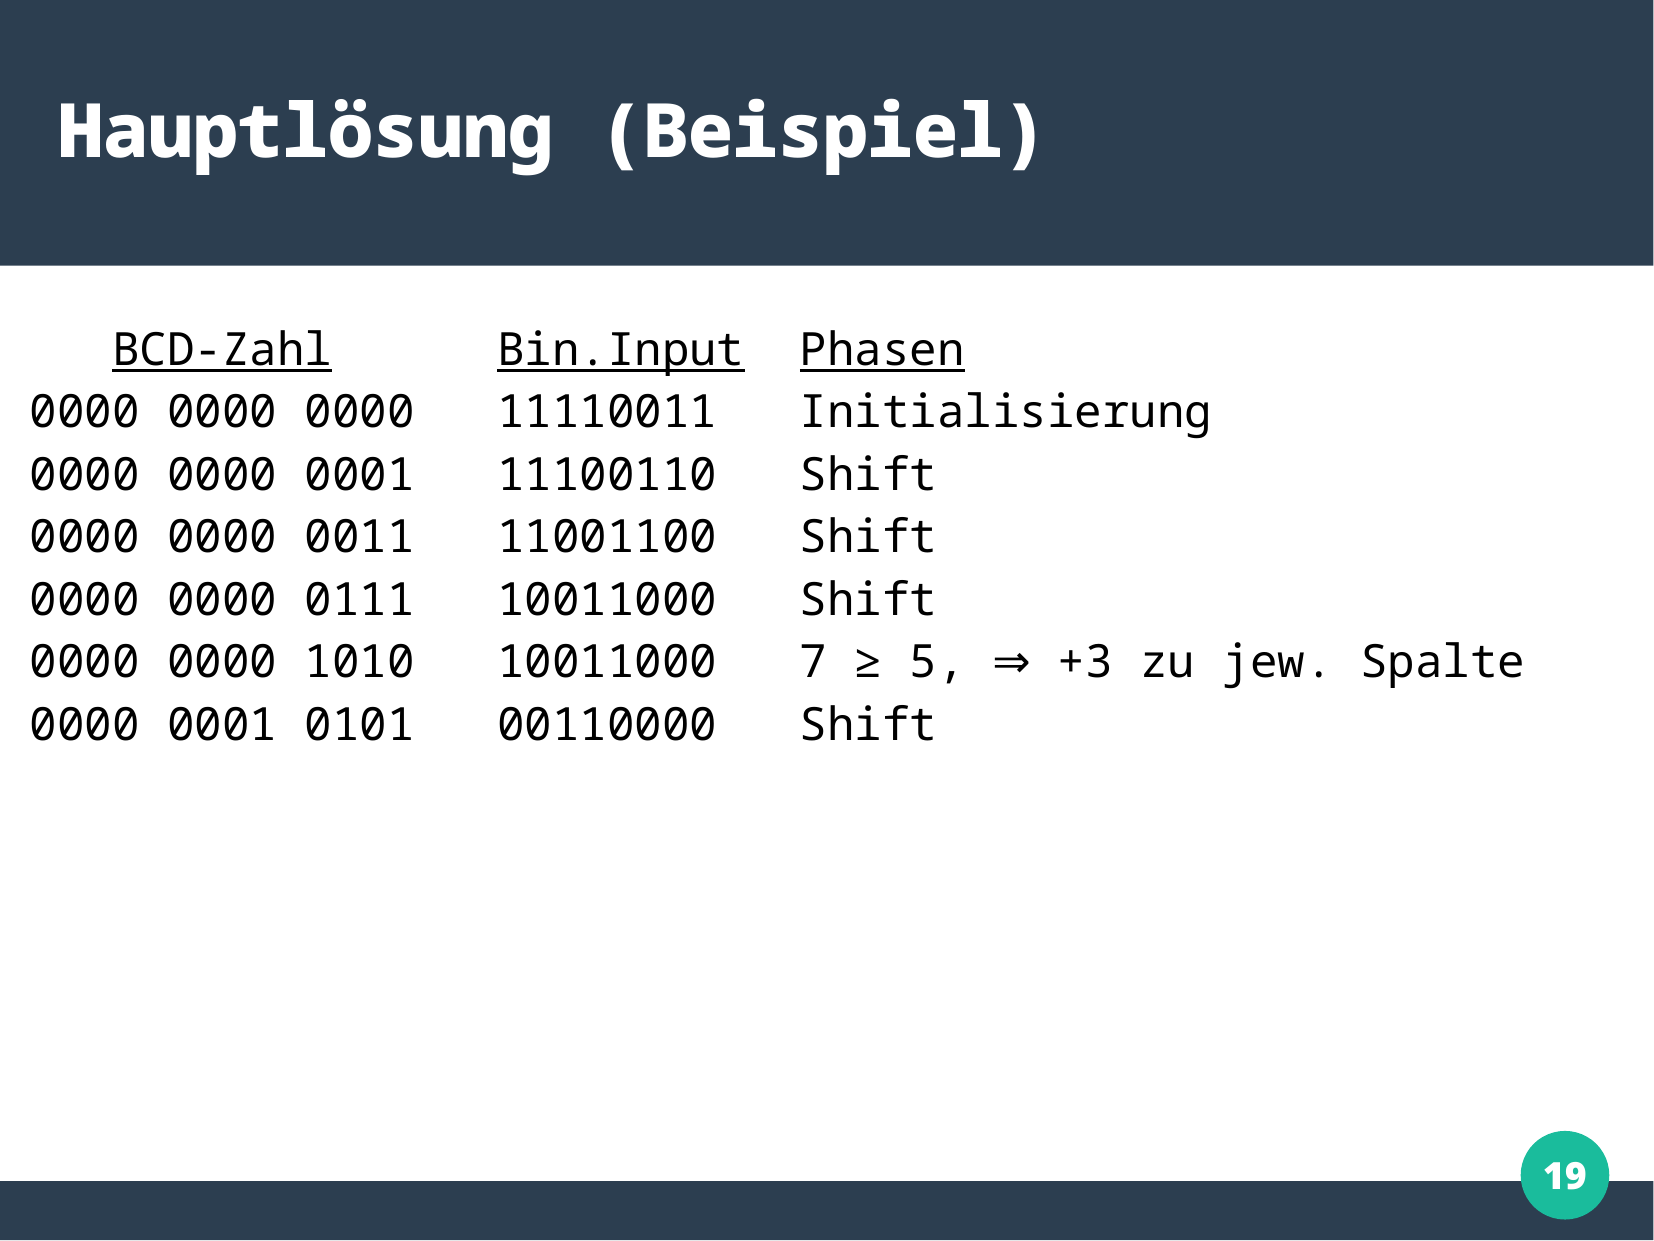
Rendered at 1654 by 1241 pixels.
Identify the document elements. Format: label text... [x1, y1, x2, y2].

text_box BCD-Zahl Bin.Input Phasen 0000 0000 0000 11110011 Initialisierung 0000 0000 0001 11100110 Shift 0000 0000 0011 11001100 Shift 0000 0000 0111 10011000 Shift 0000 0000 1010 10011000 7 ≥ 5, ⇒ +3 zu jew. Spalte 0000 0001 0101 00110000 Shift [15, 308, 1636, 1241]
title Hauptlösung (Beispiel) [59, 49, 1595, 207]
